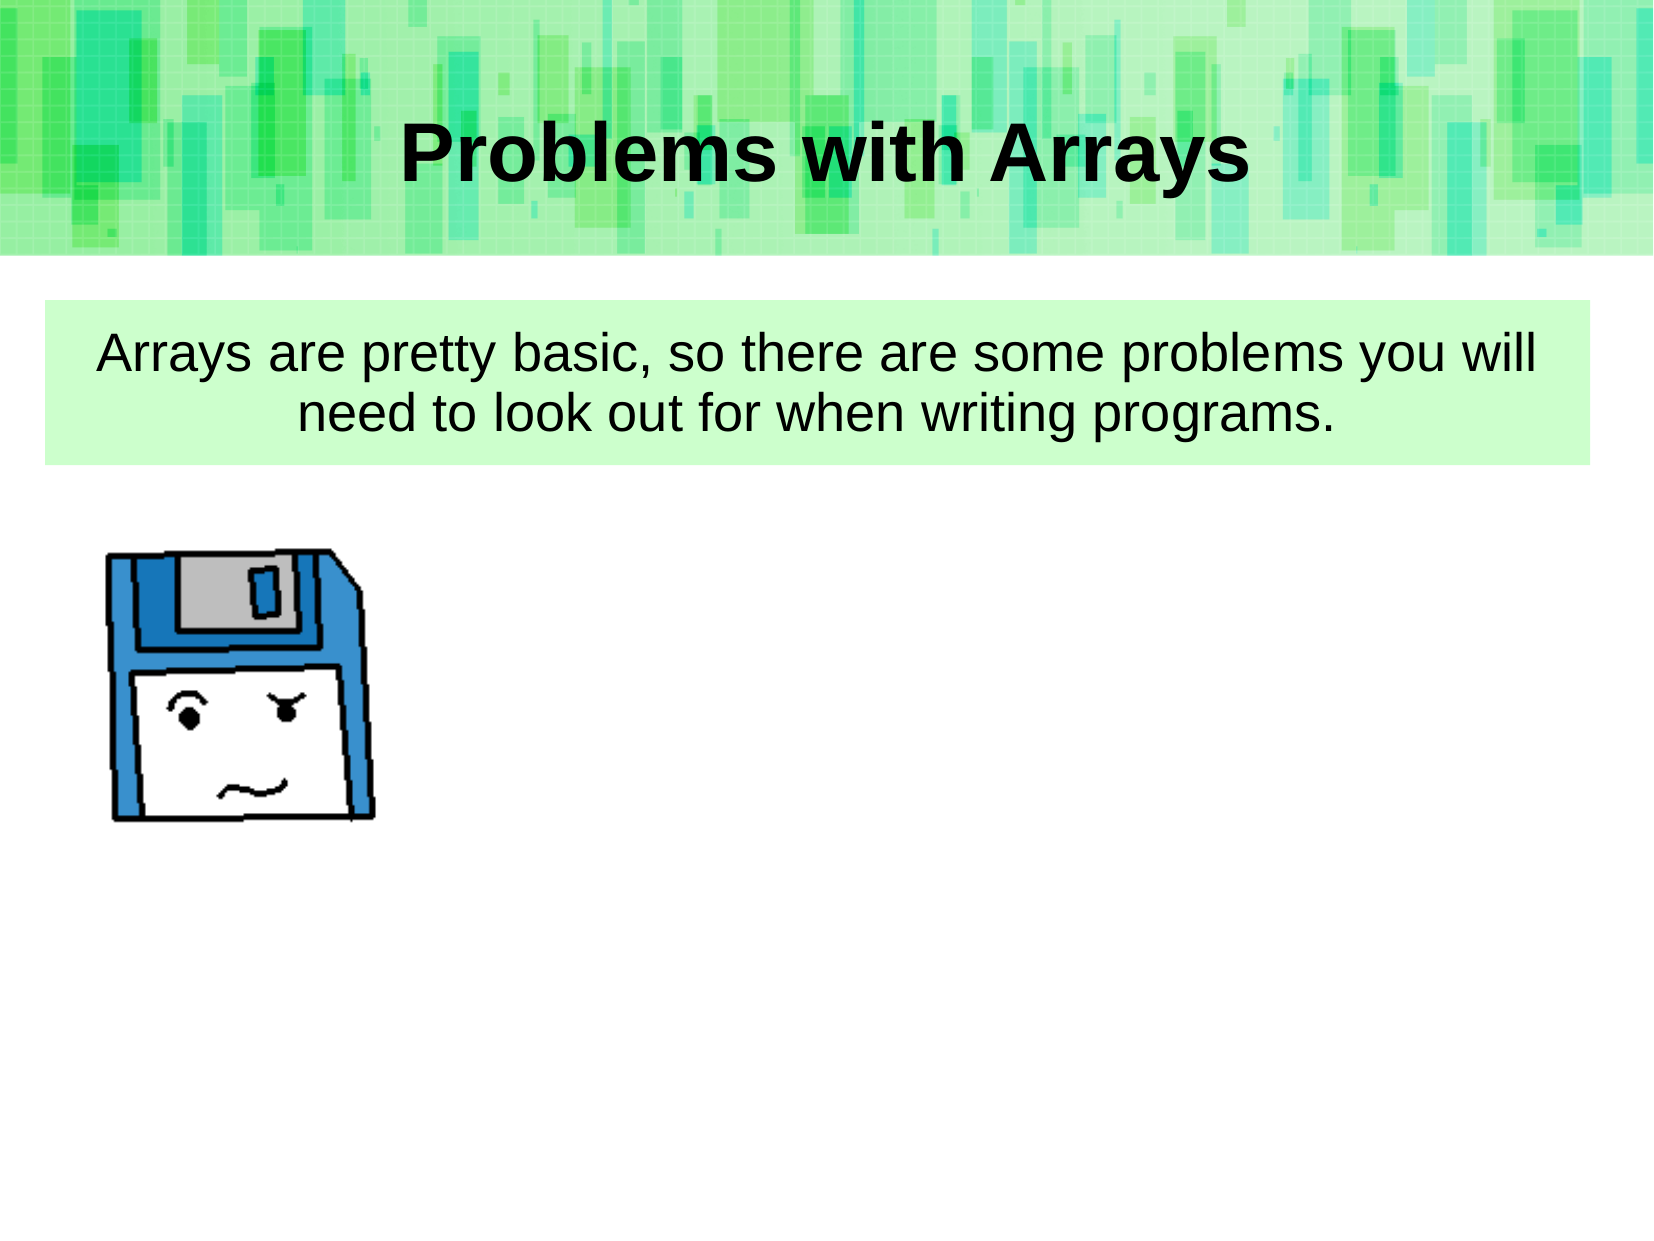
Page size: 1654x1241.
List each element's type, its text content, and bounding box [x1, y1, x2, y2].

text_box Arrays are pretty basic, so there are some problems you will need to look out for when writing programs. [45, 300, 1591, 466]
picture [0, 0, 1654, 1241]
title Problems with Arrays [82, 49, 1571, 257]
